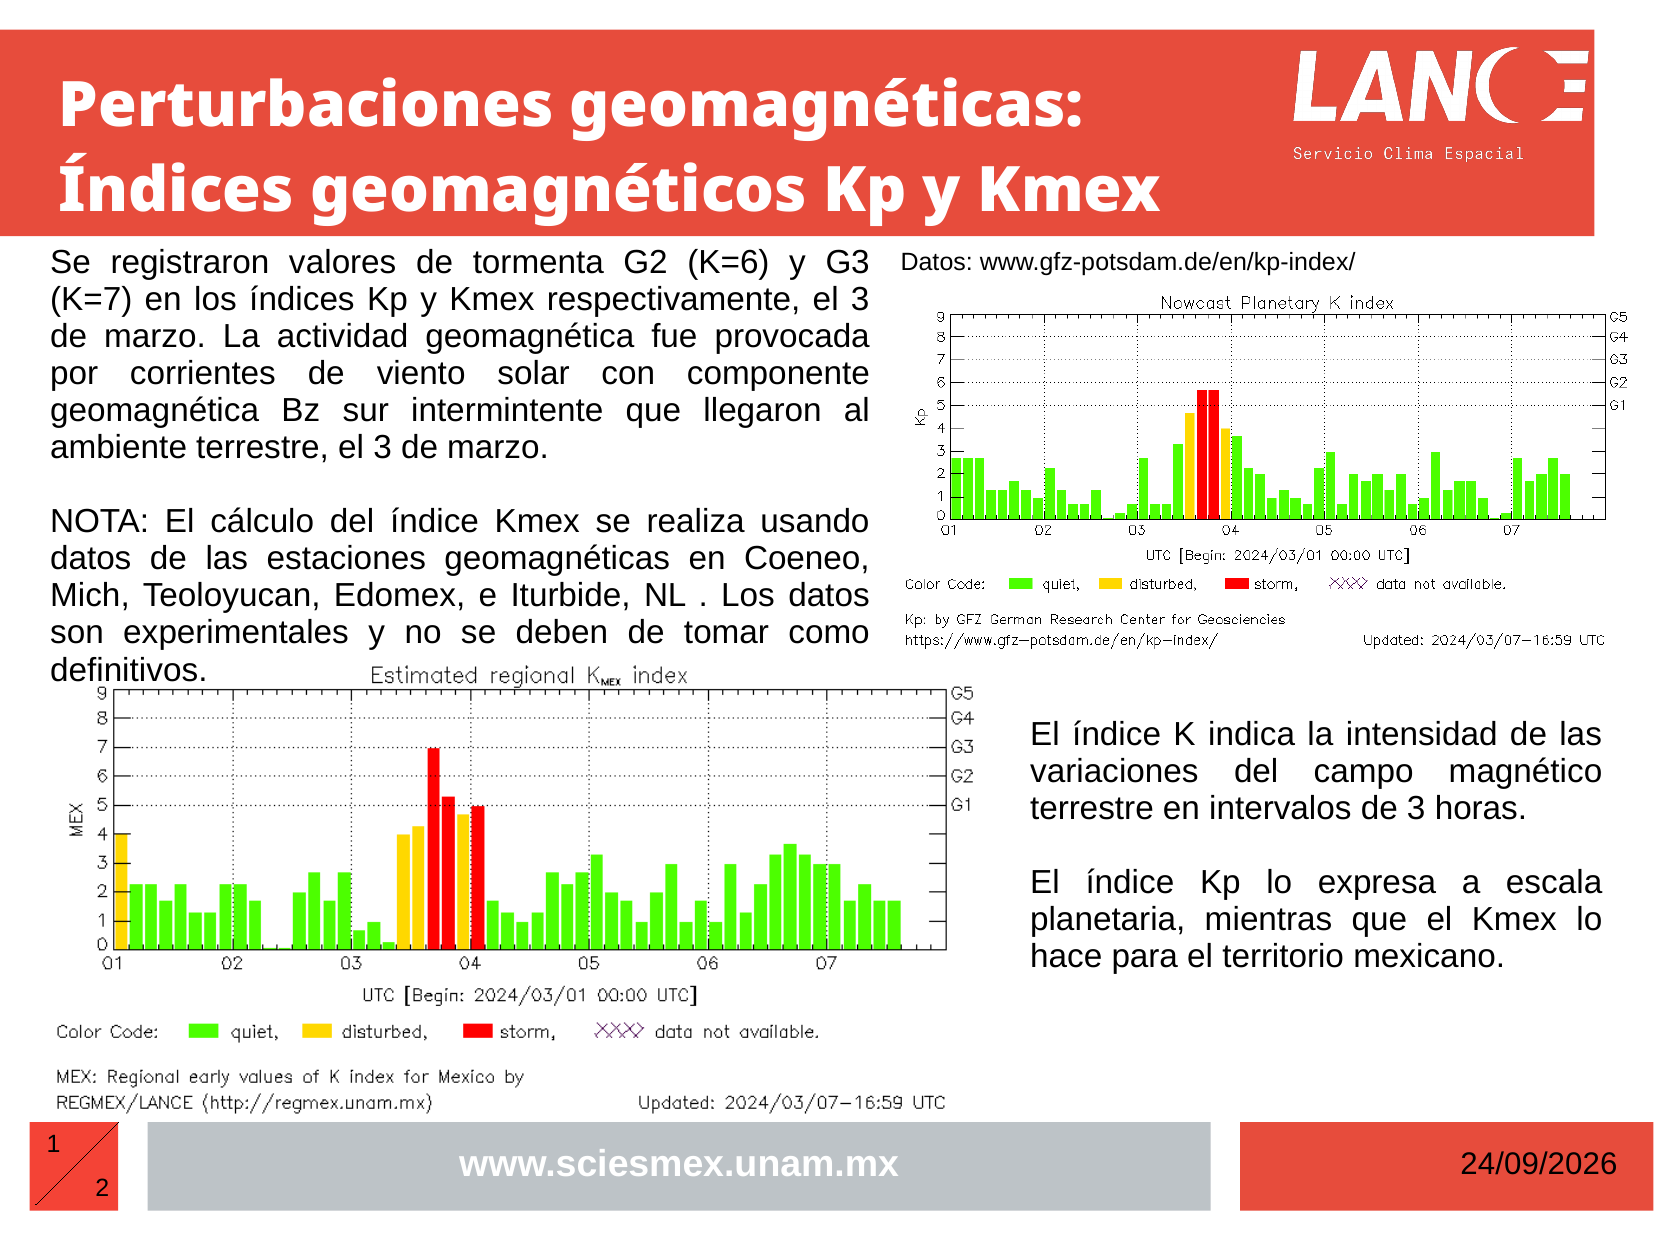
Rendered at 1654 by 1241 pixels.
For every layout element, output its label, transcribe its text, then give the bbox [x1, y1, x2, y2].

text_box 2 [35, 1151, 125, 1209]
text_box www.sciesmex.unam.mx [153, 1122, 1205, 1205]
title Perturbaciones geomagnéticas: Índices geomagnéticos Kp y Kmex [59, 59, 1312, 207]
picture [47, 277, 1642, 1116]
picture [1293, 47, 1589, 162]
text_box <número> [31, 1122, 176, 1170]
text_box 07/03/2024 [1424, 1122, 1654, 1205]
text_box Se registraron valores de tormenta G2 (K=6) y G3 (K=7) en los índices Kp y Kmex respectivamente, el 3 de marzo. La actividad geomagnética fue provocada por corrientes de viento solar con componente geomagnética Bz sur intermintente que llegaron al ambiente terrestre, el 3 de marzo. NOTA: El cálculo del índice Kmex se realiza usando datos de las estaciones geomagnéticas en Coeneo, Mich, Teoloyucan, Edomex, e Iturbide, NL . Los datos son experimentales y no se deben de tomar como definitivos. [35, 236, 886, 733]
text_box El índice K indica la intensidad de las variaciones del campo magnético terrestre en intervalos de 3 horas. El índice Kp lo expresa a escala planetaria, mientras que el Kmex lo hace para el territorio mexicano. [1015, 707, 1619, 1052]
text_box Datos: www.gfz-potsdam.de/en/kp-index/ [886, 240, 1654, 284]
